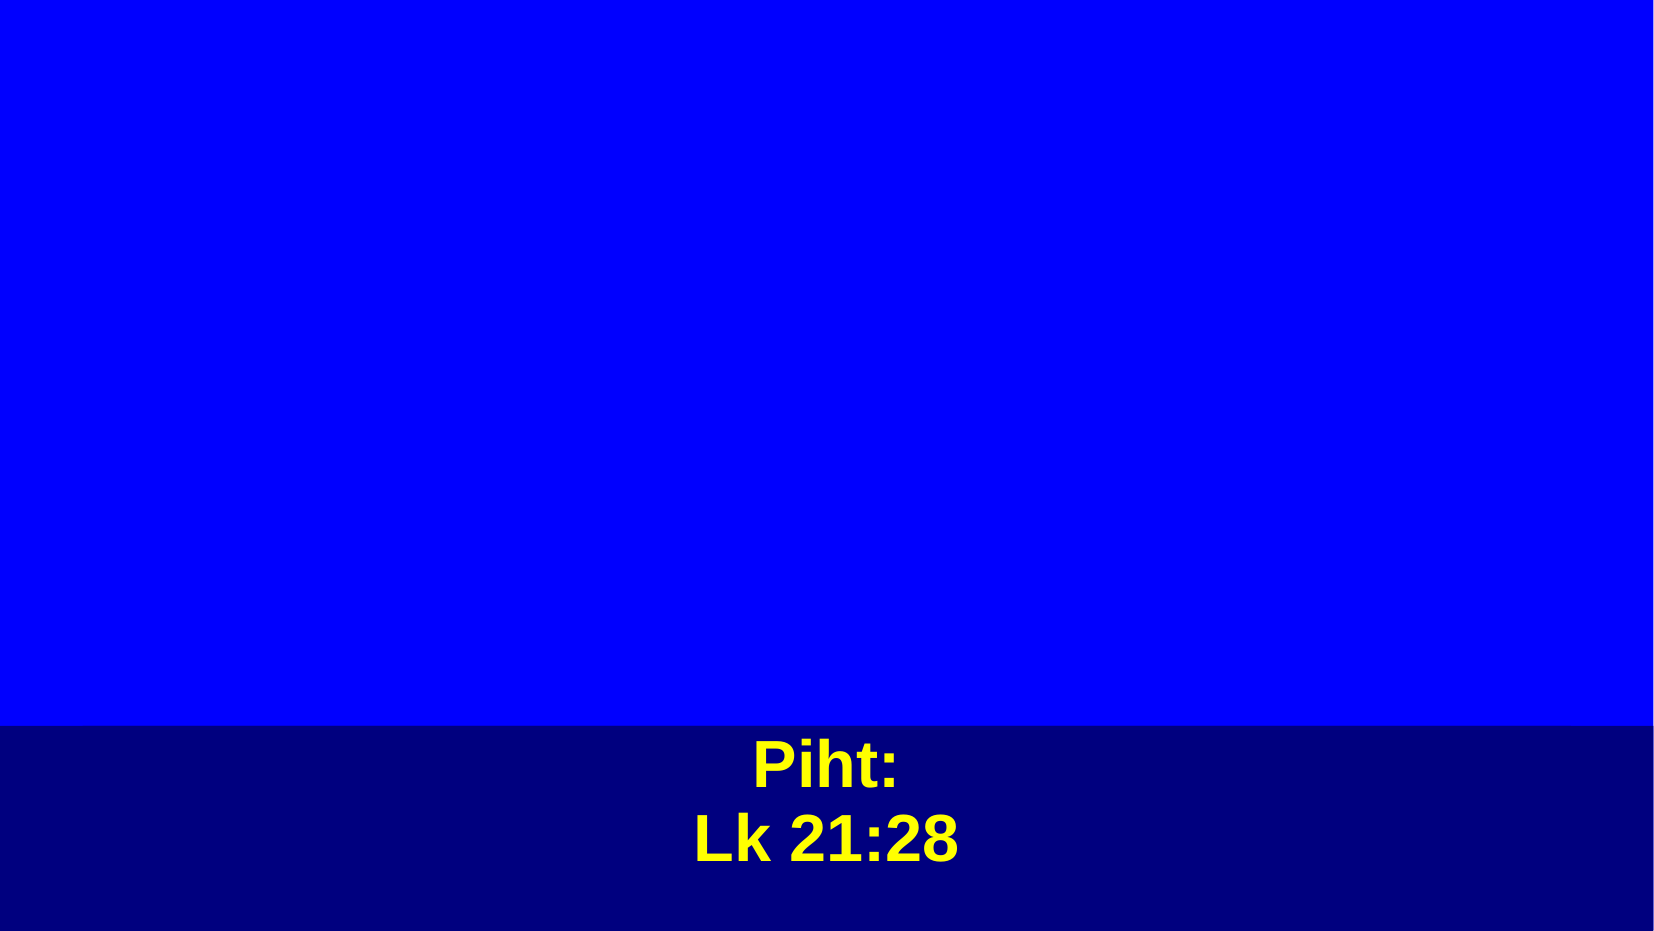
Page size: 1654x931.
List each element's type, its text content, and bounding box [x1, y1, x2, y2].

text_box [0, 725, 1654, 931]
text_box Piht: Lk 21:28 [82, 725, 1571, 884]
